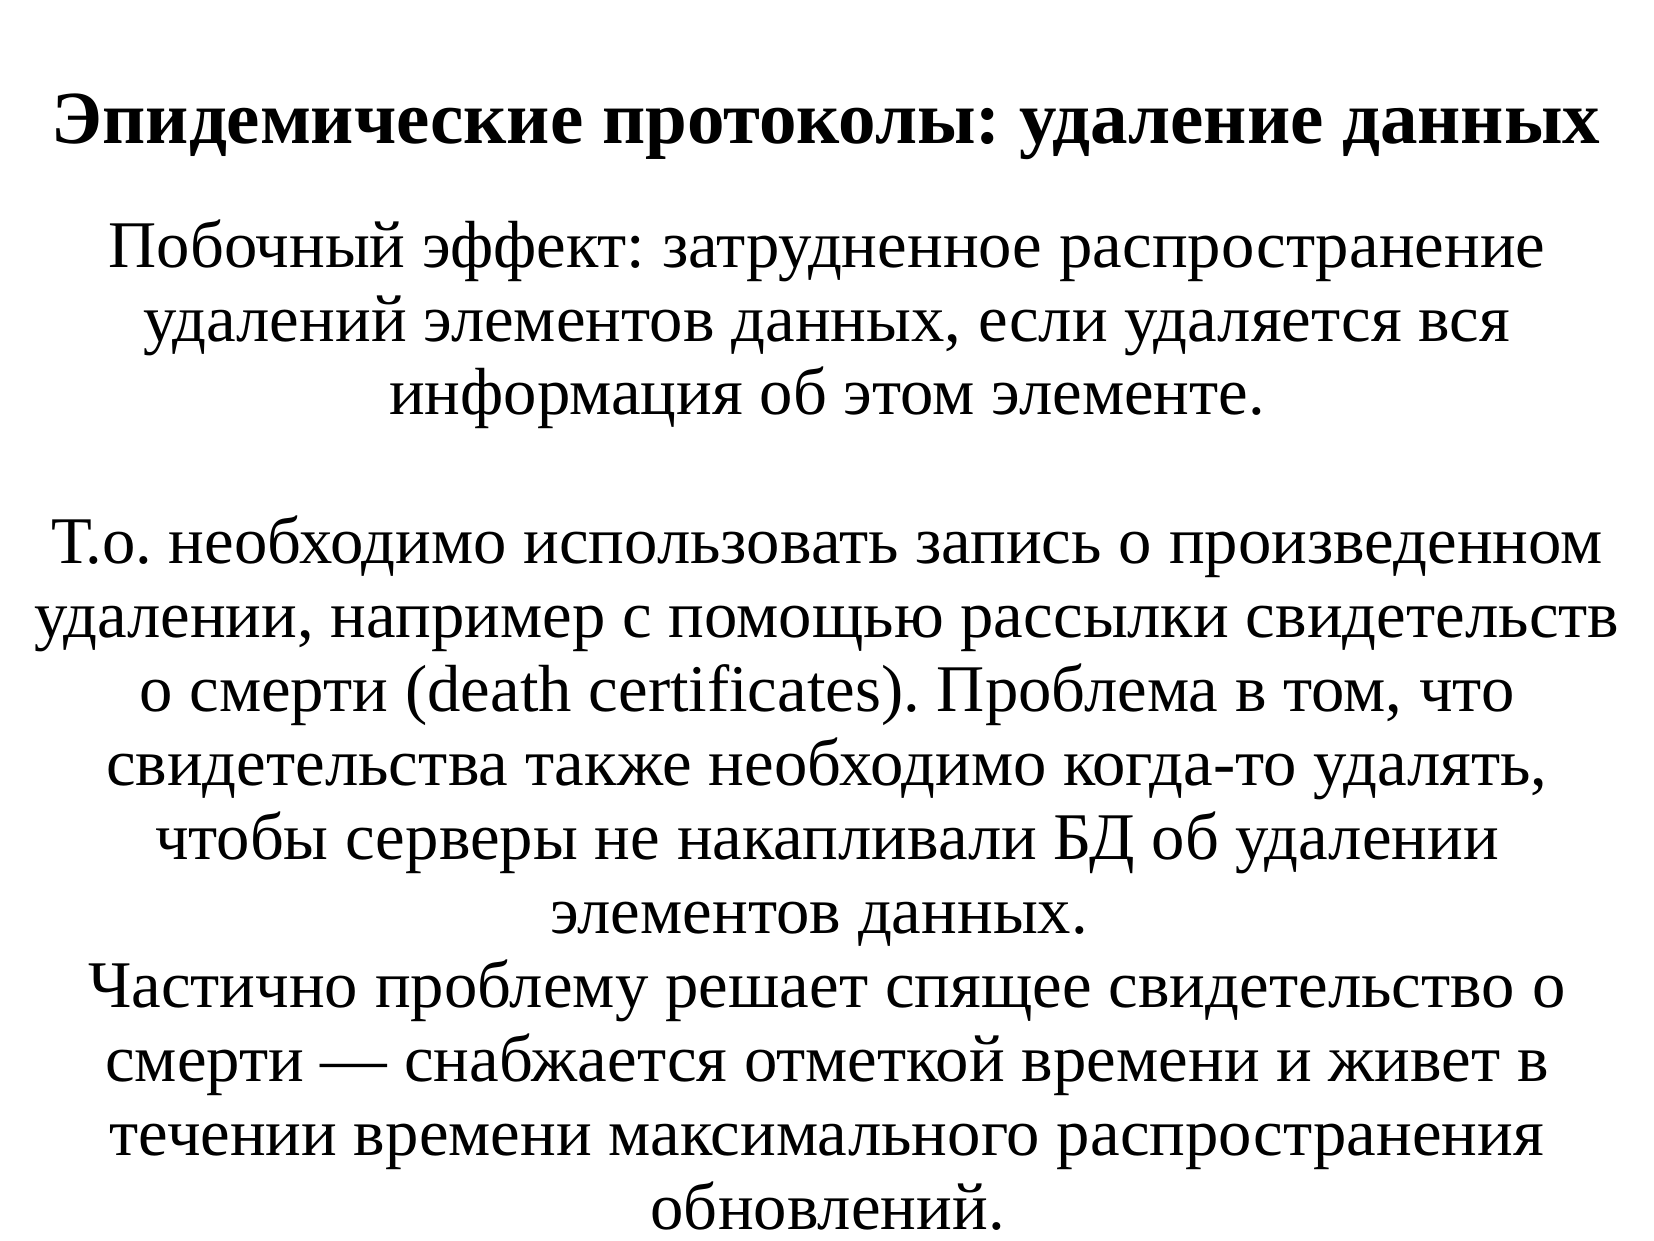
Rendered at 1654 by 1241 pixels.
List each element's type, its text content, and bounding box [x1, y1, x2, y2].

subtitle Побочный эффект: затрудненное распространение удалений элементов данных, если удаляется вся информация об этом элементе. Т.о. необходимо использовать запись о произведенном удалении, например с помощью рассылки свидетельств о смерти (death certificates). Проблема в том, что свидетельства также необходимо когда-то удалять, чтобы серверы не накапливали БД об удалении элементов данных. Частично проблему решает спящее свидетельство о смерти — снабжается отметкой времени и живет в течении времени максимального распространения обновлений. [30, 207, 1626, 1241]
title Эпидемические протоколы: удаление данных [30, 27, 1624, 207]
